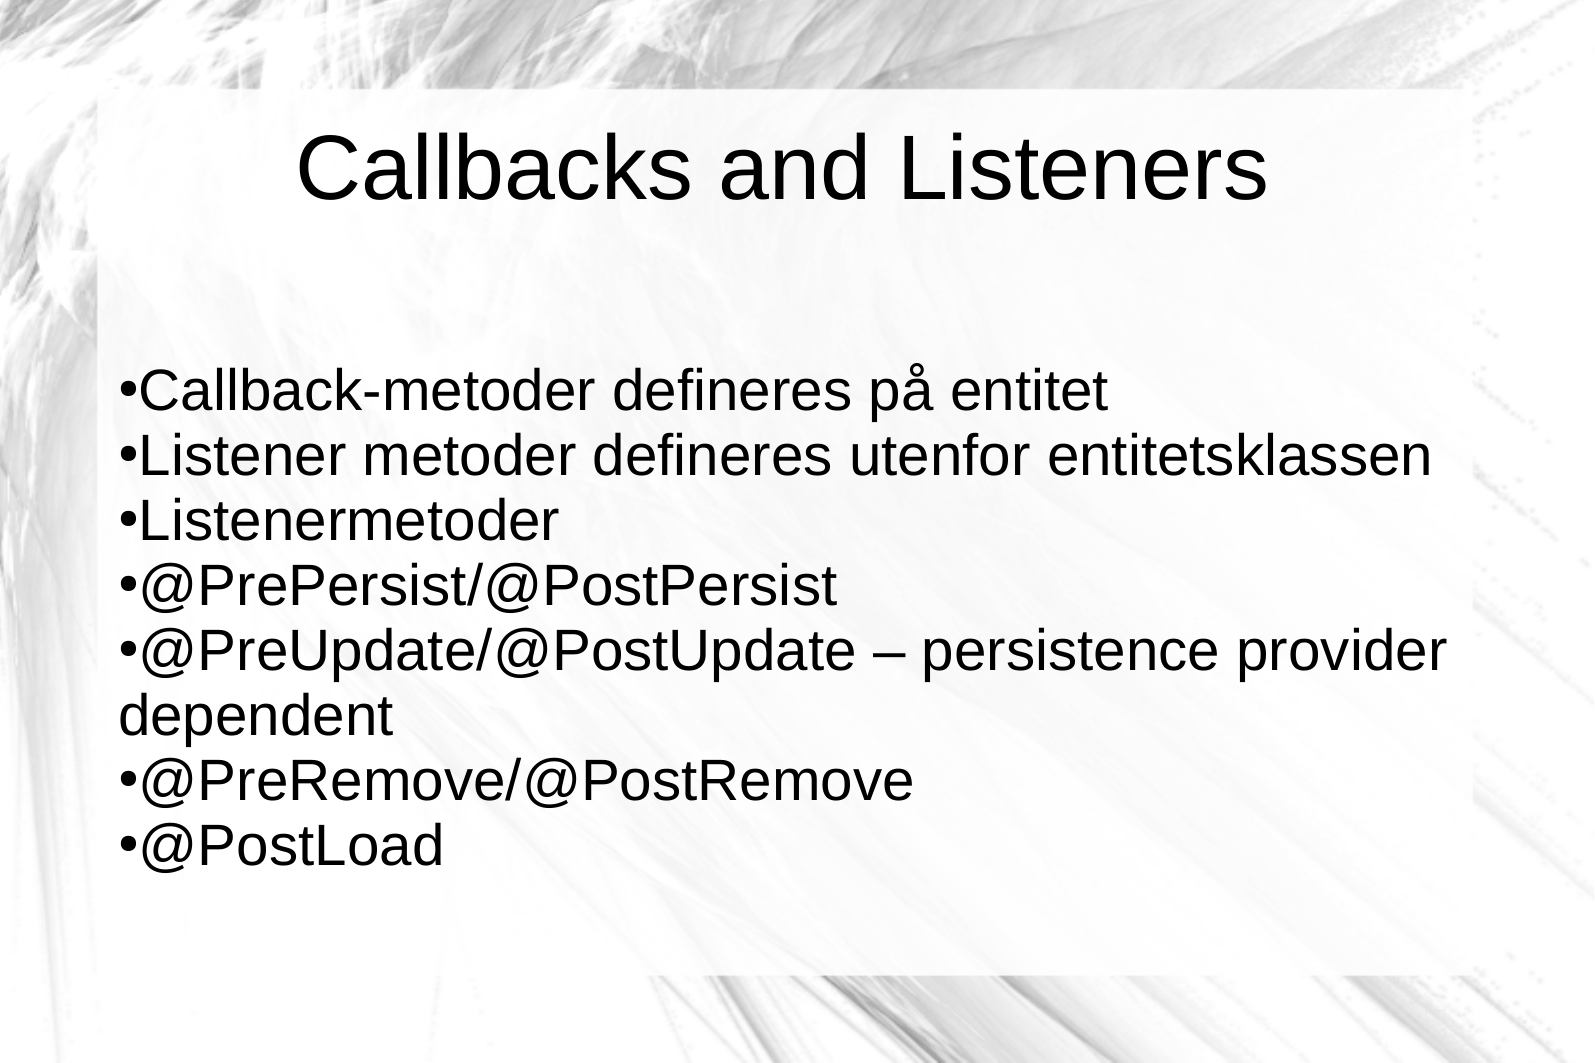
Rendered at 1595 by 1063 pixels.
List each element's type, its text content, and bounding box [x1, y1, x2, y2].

picture [0, 0, 1595, 1063]
title Callbacks and Listeners [113, 96, 1453, 241]
subtitle Callback-metoder defineres på entitet Listener metoder defineres utenfor entitetsklassen Listenermetoder @PrePersist/@PostPersist @PreUpdate/@PostUpdate – persistence provider dependent @PreRemove/@PostRemove @PostLoad [118, 349, 1519, 886]
